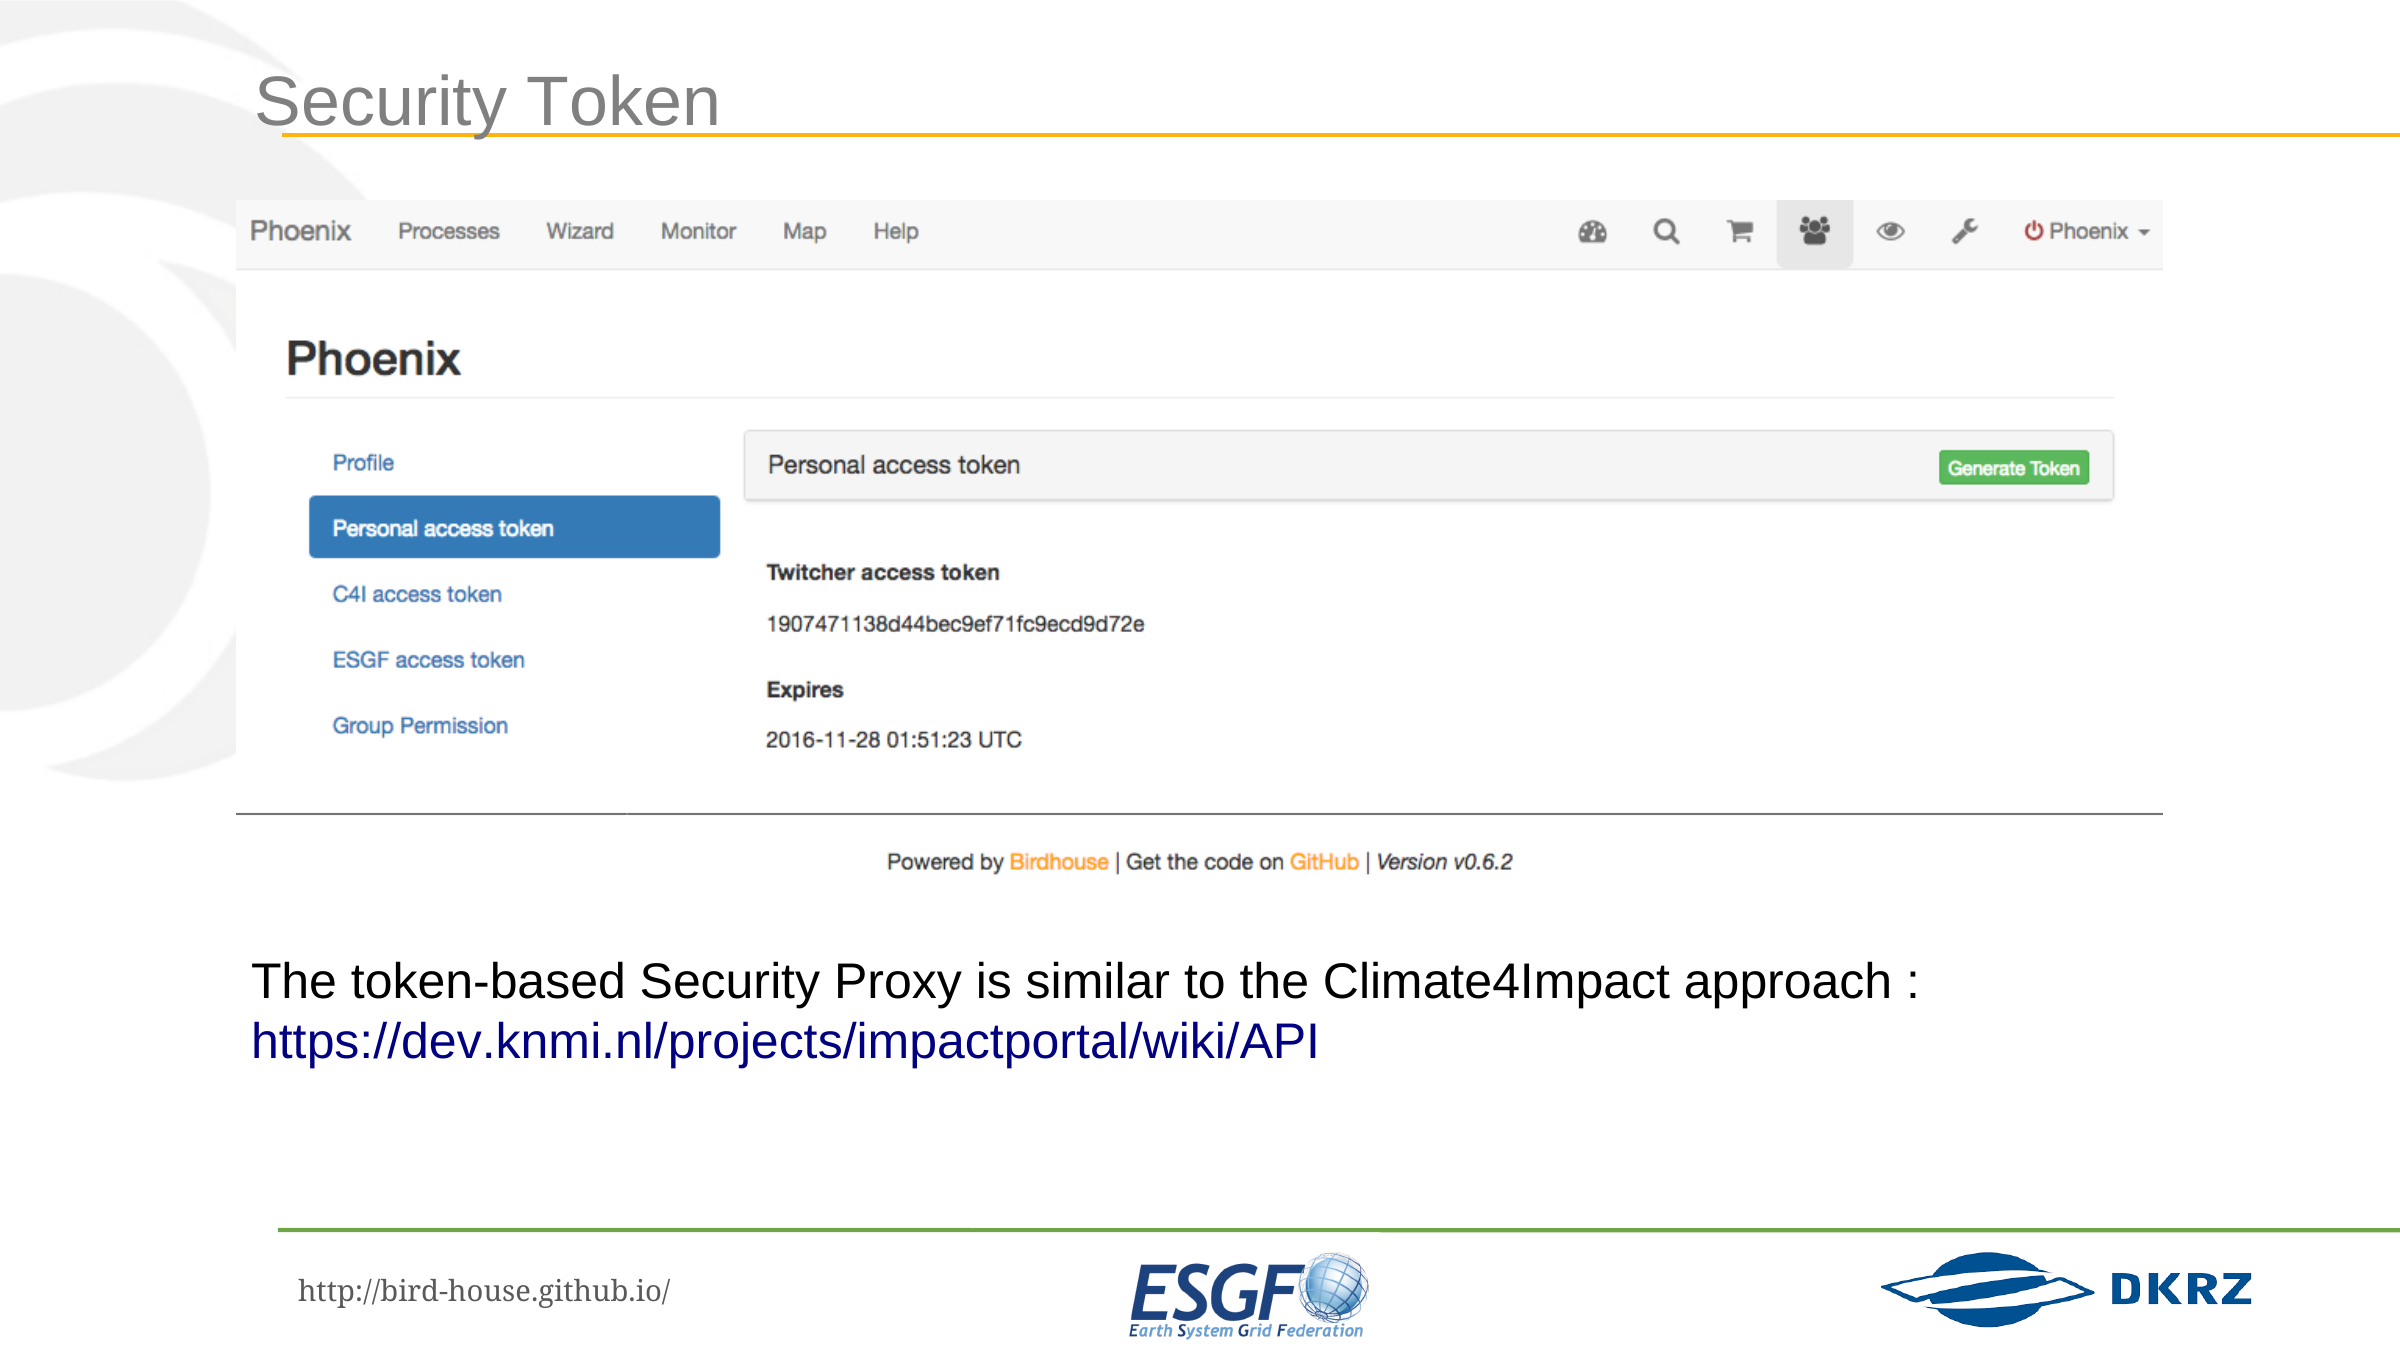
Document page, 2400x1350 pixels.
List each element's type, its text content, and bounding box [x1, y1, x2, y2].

picture [0, 0, 2163, 898]
text_box The token-based Security Proxy is similar to the Climate4Impact approach : https://dev.knmi.nl/projects/impactportal/wiki/API [236, 940, 1937, 1076]
title Security Token [200, 47, 839, 158]
picture [1879, 1244, 2259, 1335]
picture [1074, 1179, 1418, 1350]
